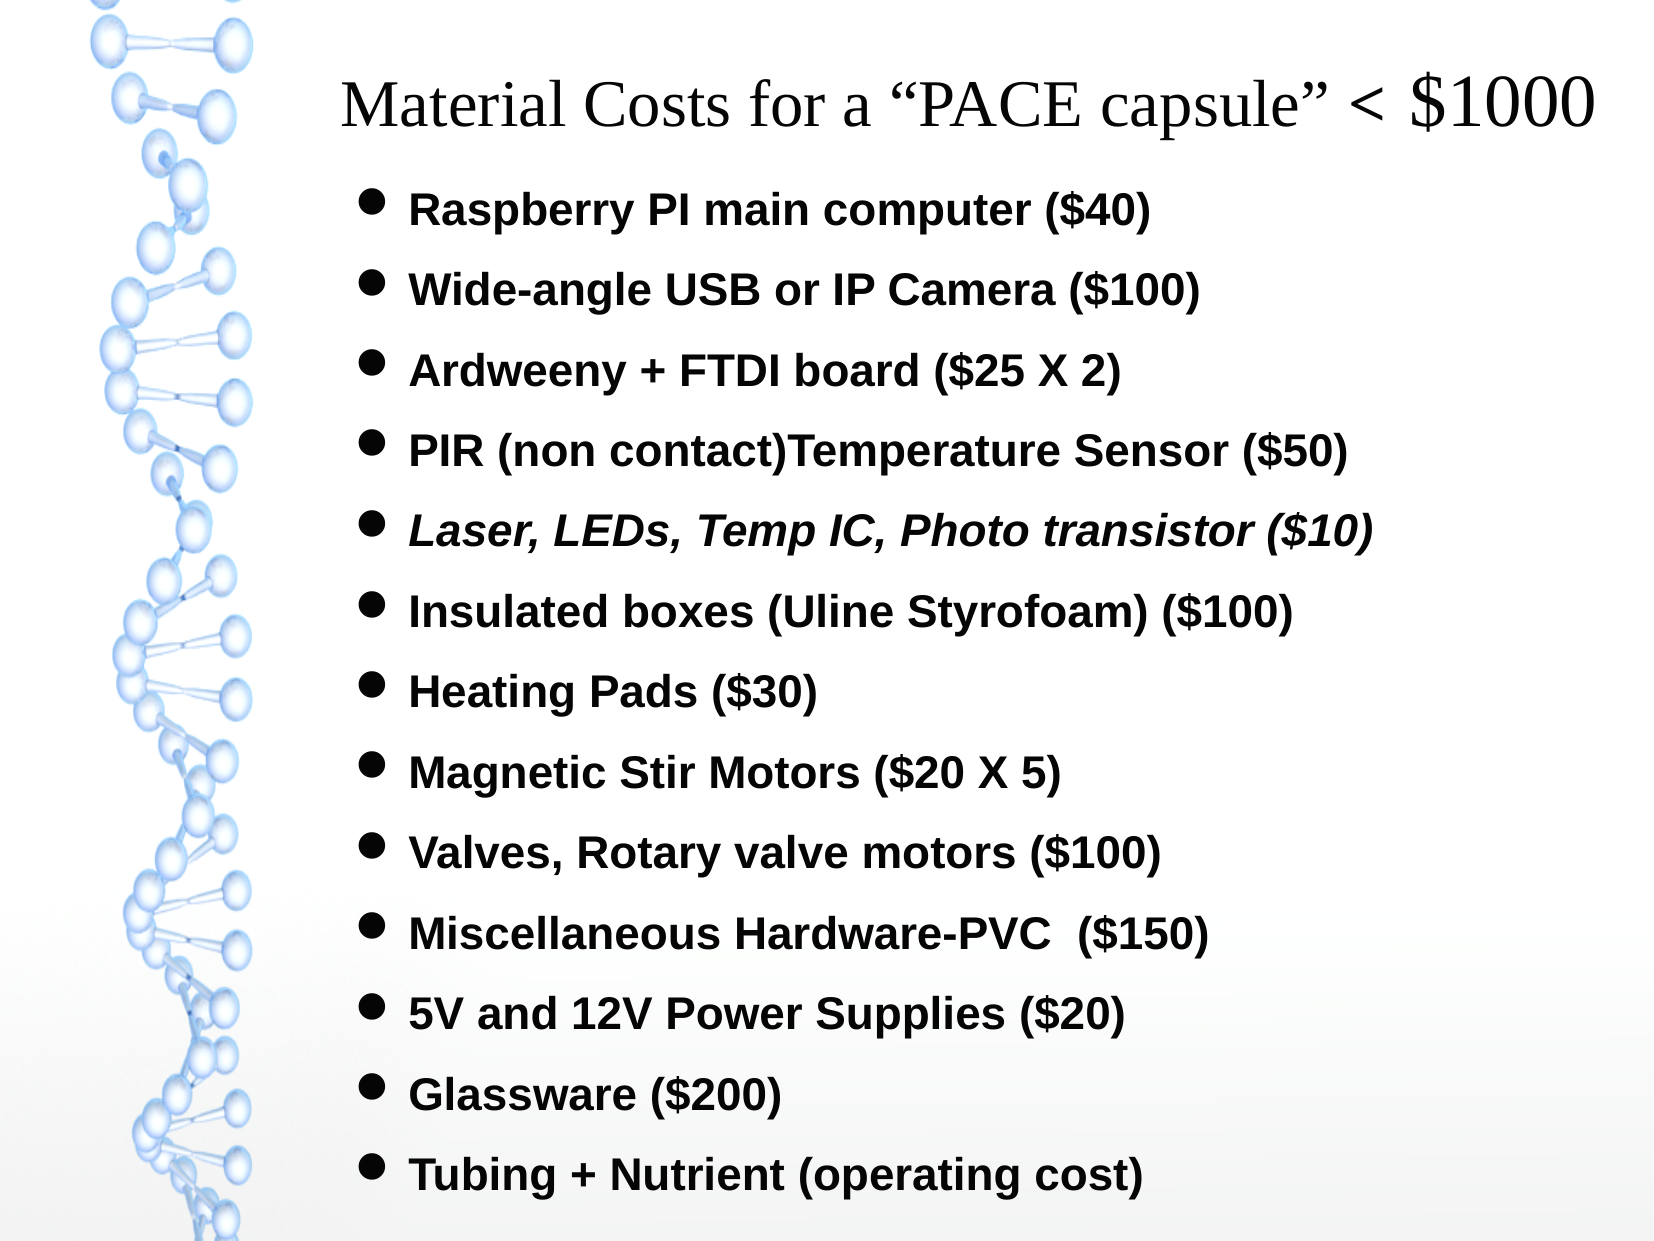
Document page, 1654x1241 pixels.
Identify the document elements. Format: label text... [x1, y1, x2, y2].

list Raspberry PI main computer ($40) Wide-angle USB or IP Camera ($100) Ardweeny + FTDI board ($25 X 2) PIR (non contact)Temperature Sensor ($50) Laser, LEDs, Temp IC, Photo transistor ($10) Insulated boxes (Uline Styrofoam) ($100) Heating Pads ($30) Magnetic Stir Motors ($20 X 5) Valves, Rotary valve motors ($100) Miscellaneous Hardware-PVC ($150) 5V and 12V Power Supplies ($20) Glassware ($200) Tubing + Nutrient (operating cost) [337, 181, 1609, 1213]
picture [0, 0, 1654, 1241]
title Material Costs for a “PACE capsule” < $1000 [299, 37, 1638, 150]
